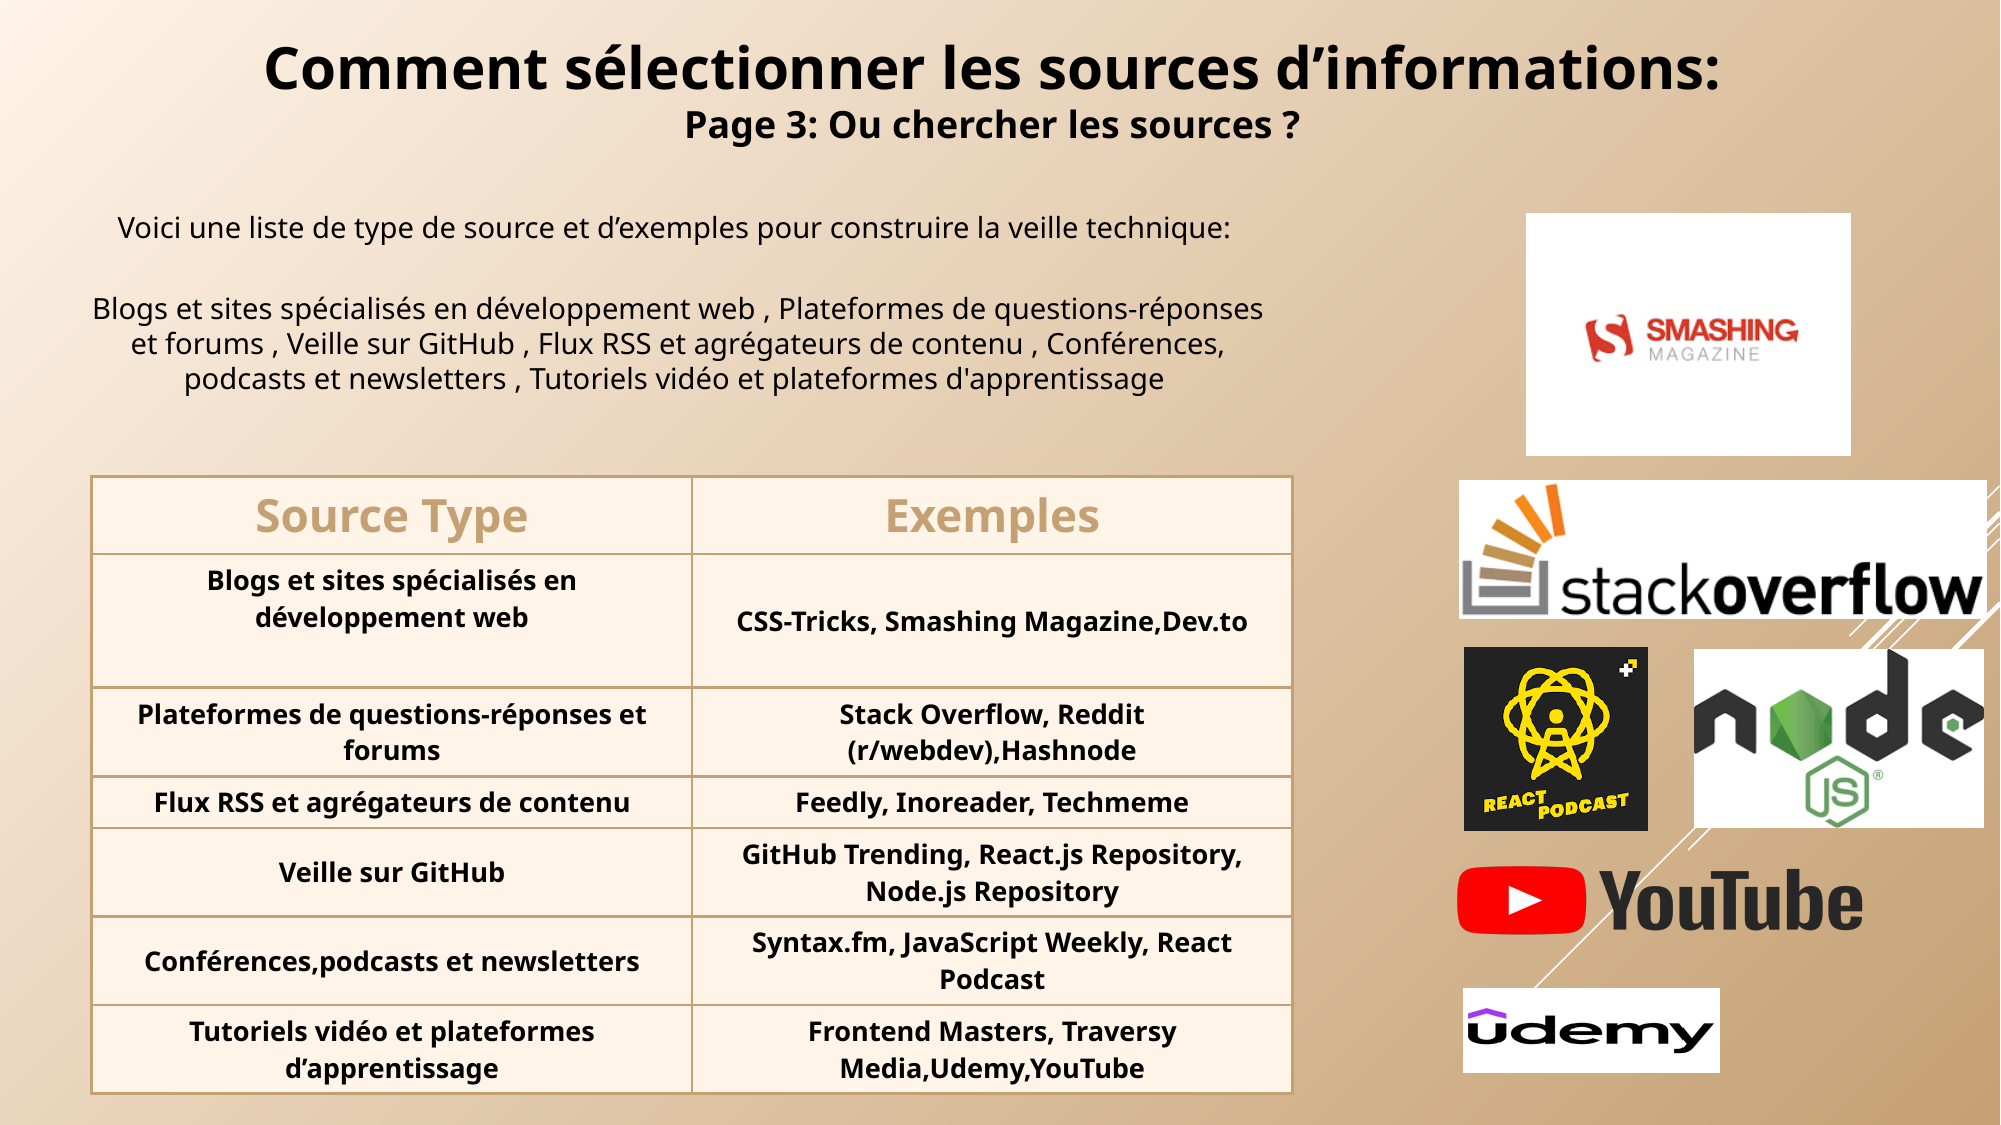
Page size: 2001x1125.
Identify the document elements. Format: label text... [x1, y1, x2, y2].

title Comment sélectionner les sources d’informations: Page 3: Ou chercher les sources ? [112, 23, 1873, 201]
table_cell Feedly, Inoreader, Techmeme [693, 778, 1291, 827]
table_header Exemples [693, 478, 1291, 553]
table_cell Blogs et sites spécialisés en développement web [93, 555, 691, 686]
picture [1459, 480, 1987, 619]
table_cell Stack Overflow, Reddit (r/webdev),Hashnode [693, 689, 1291, 775]
table_cell Veille sur GitHub [93, 829, 691, 915]
picture [1463, 988, 1720, 1073]
table_header Source Type [93, 478, 691, 553]
picture [1450, 848, 1874, 951]
table_cell Flux RSS et agrégateurs de contenu [93, 778, 691, 827]
picture [1694, 649, 1984, 828]
table_cell Plateformes de questions-réponses et forums [93, 689, 691, 775]
table_cell Tutoriels vidéo et plateformes d’apprentissage [93, 1006, 691, 1092]
table_cell GitHub Trending, React.js Repository, Node.js Repository [693, 829, 1291, 915]
list Voici une liste de type de source et d’exemples pour construire la veille technique: Blogs et sites spécialisés en développement web , Plateformes de questions-réponses et forums , Veille sur GitHub , Flux RSS et agrégateurs de contenu , Conférences, podcasts et newsletters , Tutoriels vidéo et plateformes d'apprentissage [62, 202, 1294, 437]
table_cell Frontend Masters, Traversy Media,Udemy,YouTube [693, 1006, 1291, 1092]
picture [1464, 647, 1648, 831]
picture [1526, 213, 1851, 456]
table_cell Conférences,podcasts et newsletters [93, 918, 691, 1004]
table_cell Syntax.fm, JavaScript Weekly, React Podcast [693, 918, 1291, 1004]
table_cell CSS-Tricks, Smashing Magazine,Dev.to [693, 555, 1291, 686]
